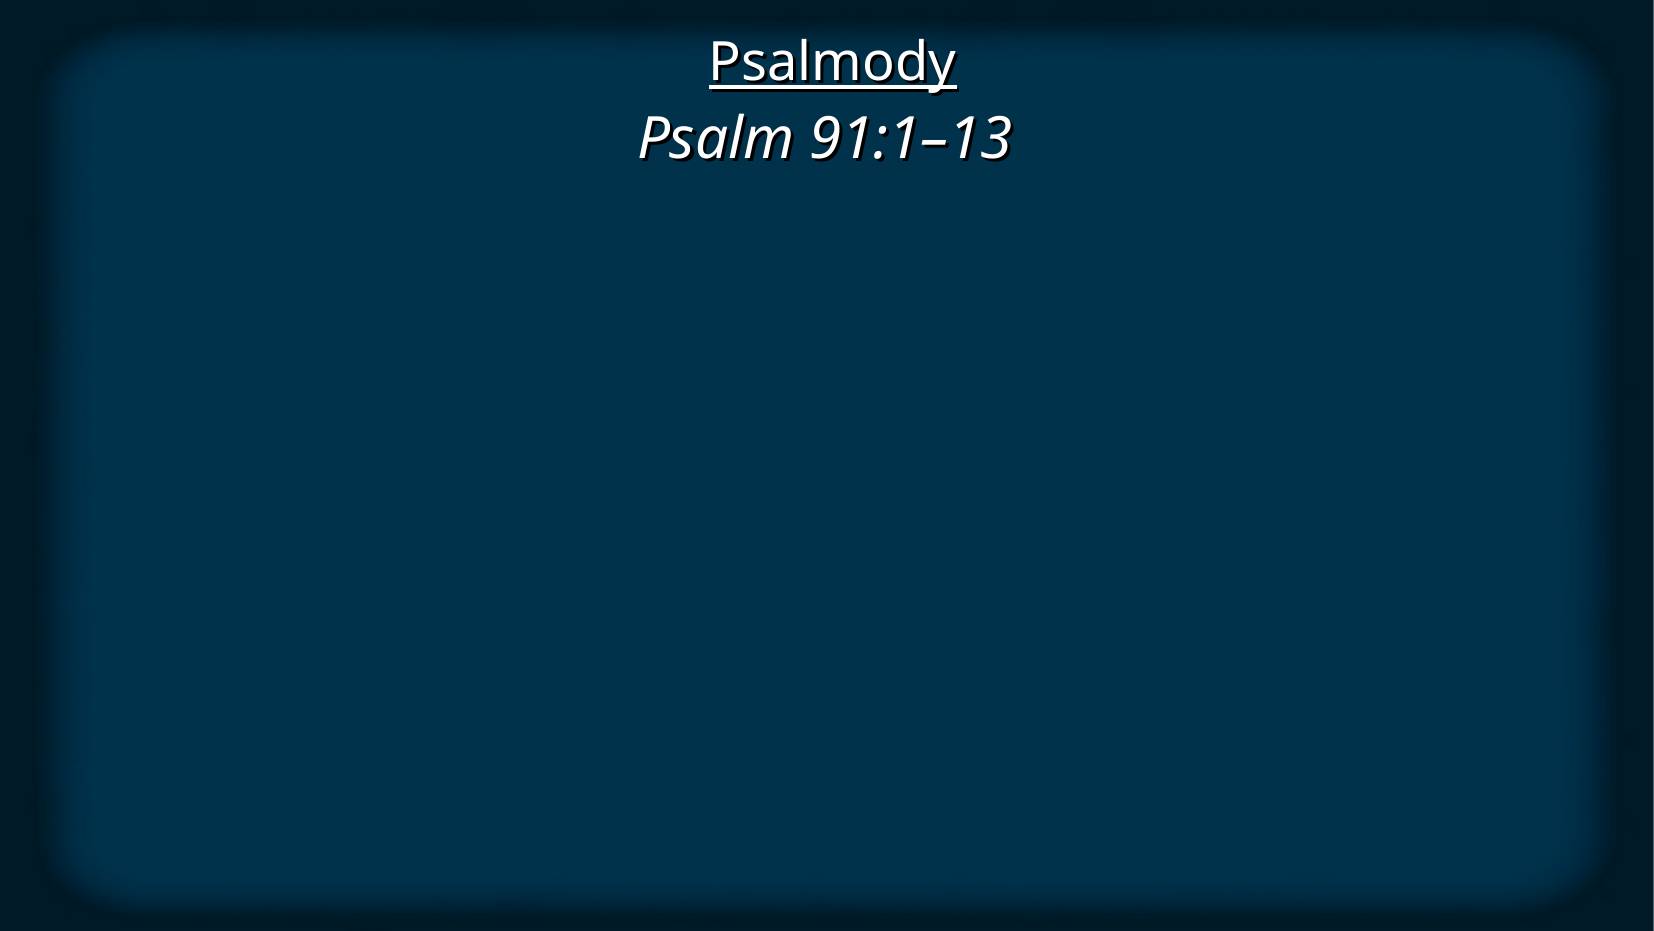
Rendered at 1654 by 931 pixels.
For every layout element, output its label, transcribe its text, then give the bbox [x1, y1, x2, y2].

text_box Psalmody Psalm 91:1–13 [90, 15, 1576, 181]
picture [0, 0, 1654, 931]
